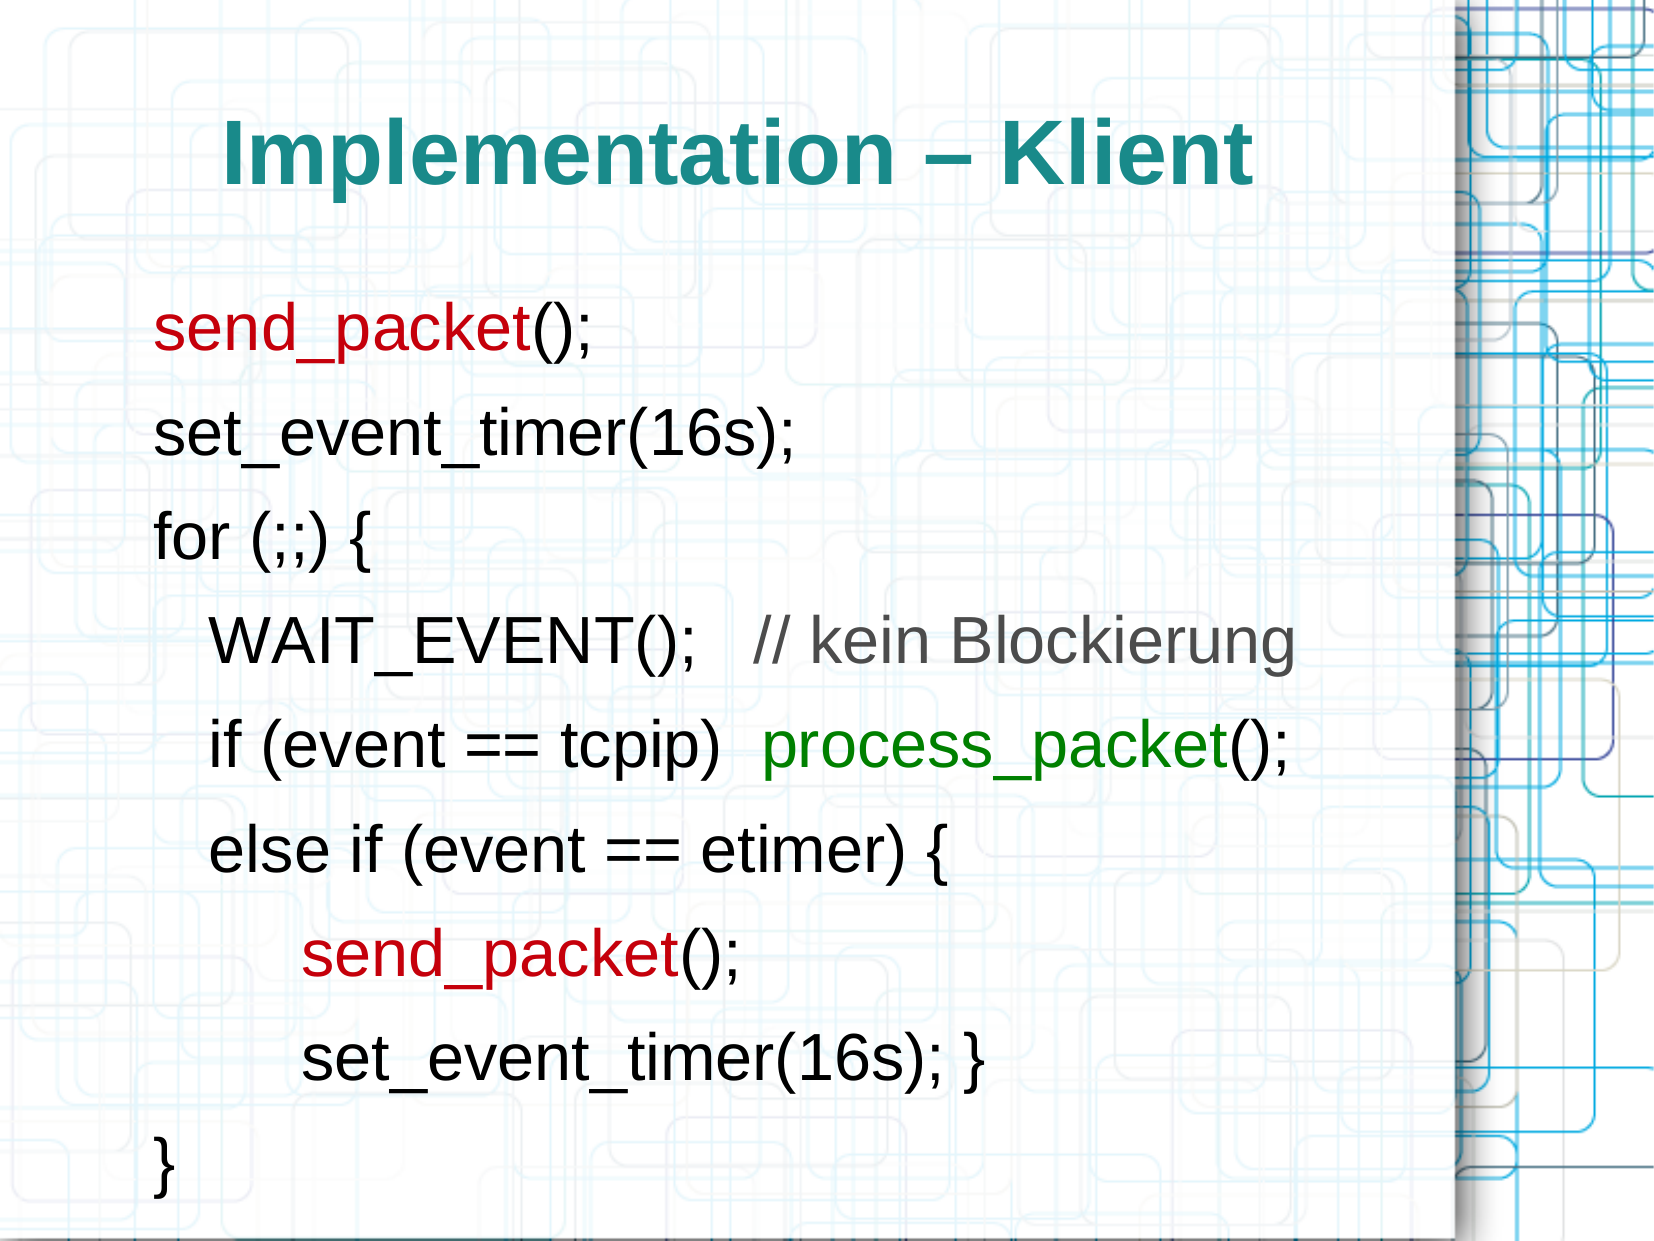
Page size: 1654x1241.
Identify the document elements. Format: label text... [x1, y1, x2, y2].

list send_packet(); set_event_timer(16s); for (;;) { WAIT_EVENT(); // kein Blockierung if (event == tcpip) process_packet(); else if (event == etimer) { send_packet(); set_event_timer(16s); } } [82, 290, 1418, 1200]
picture [0, 0, 1654, 1241]
title Implementation – Klient [59, 56, 1418, 250]
